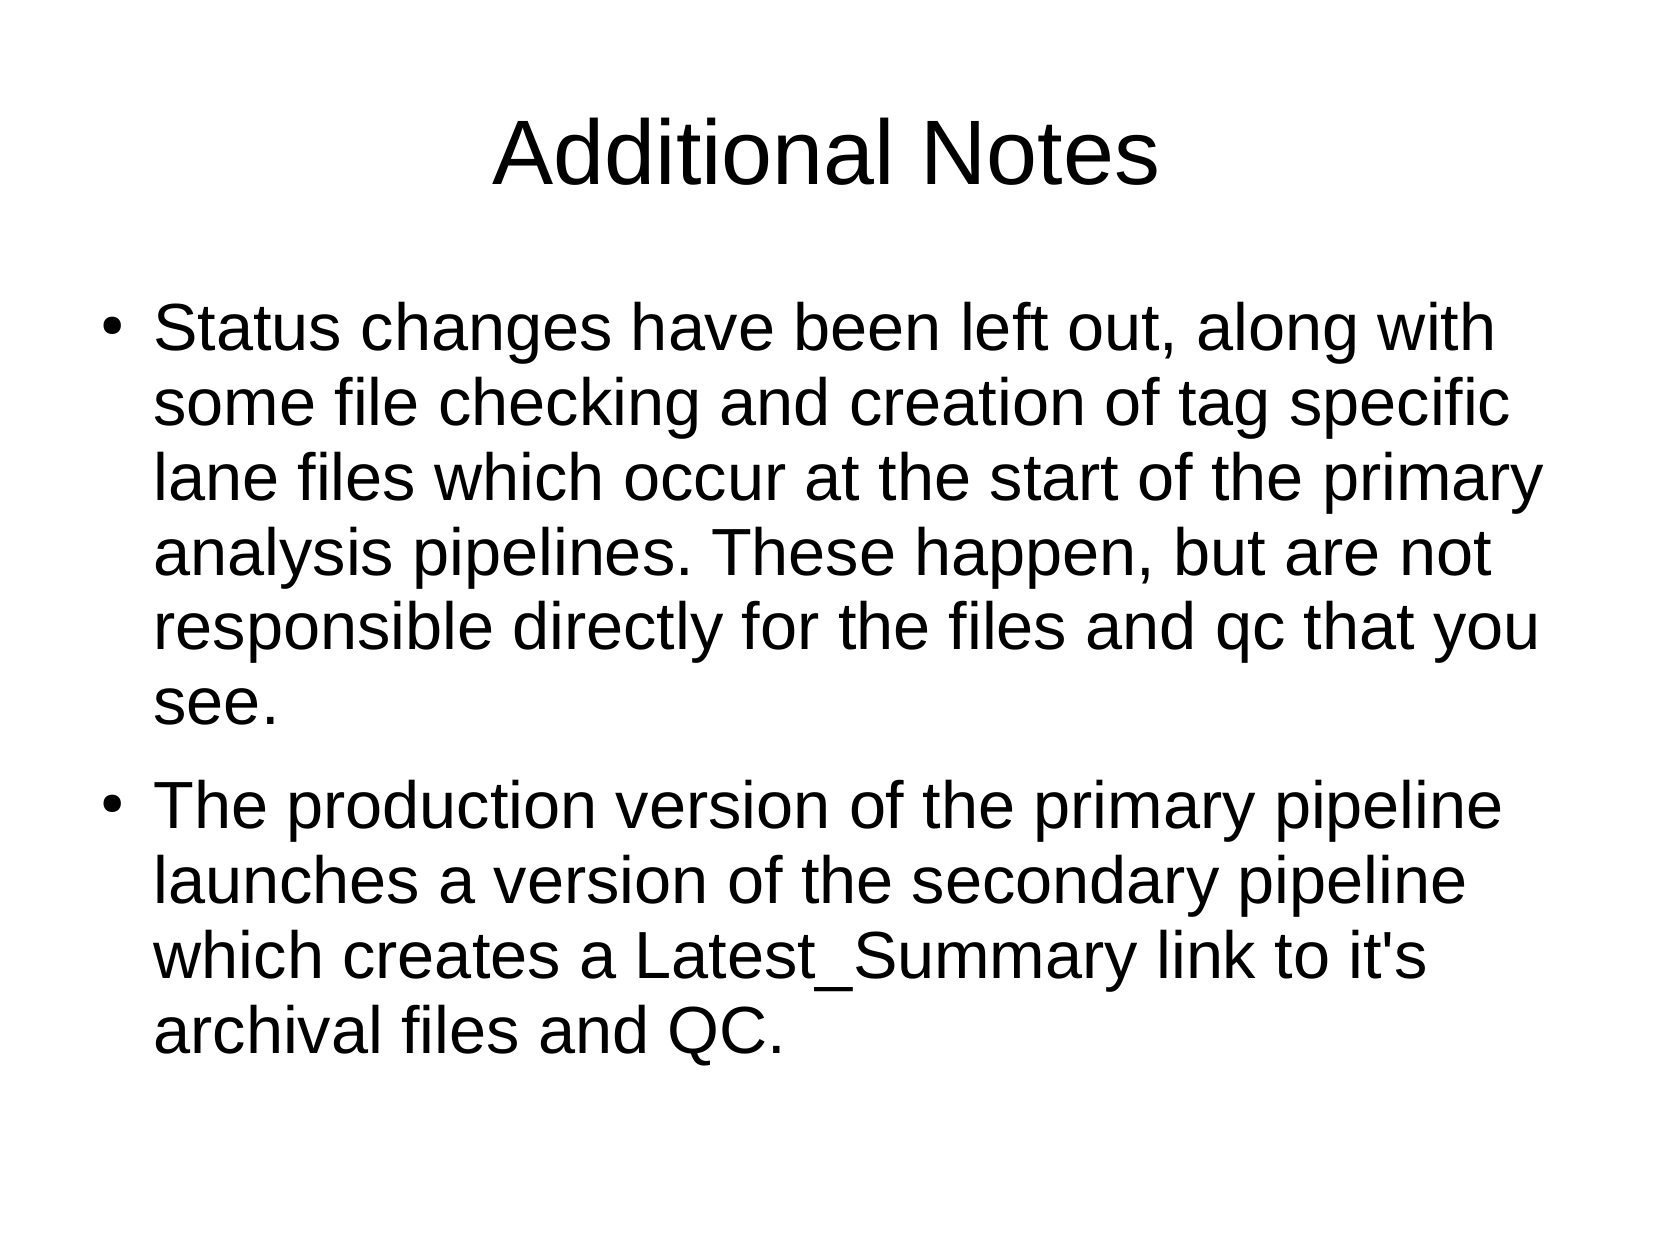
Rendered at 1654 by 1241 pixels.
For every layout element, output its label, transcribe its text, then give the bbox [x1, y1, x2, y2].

list Status changes have been left out, along with some file checking and creation of tag specific lane files which occur at the start of the primary analysis pipelines. These happen, but are not responsible directly for the files and qc that you see. The production version of the primary pipeline launches a version of the secondary pipeline which creates a Latest_Summary link to it's archival files and QC. [82, 290, 1571, 1094]
title Additional Notes [82, 56, 1571, 250]
